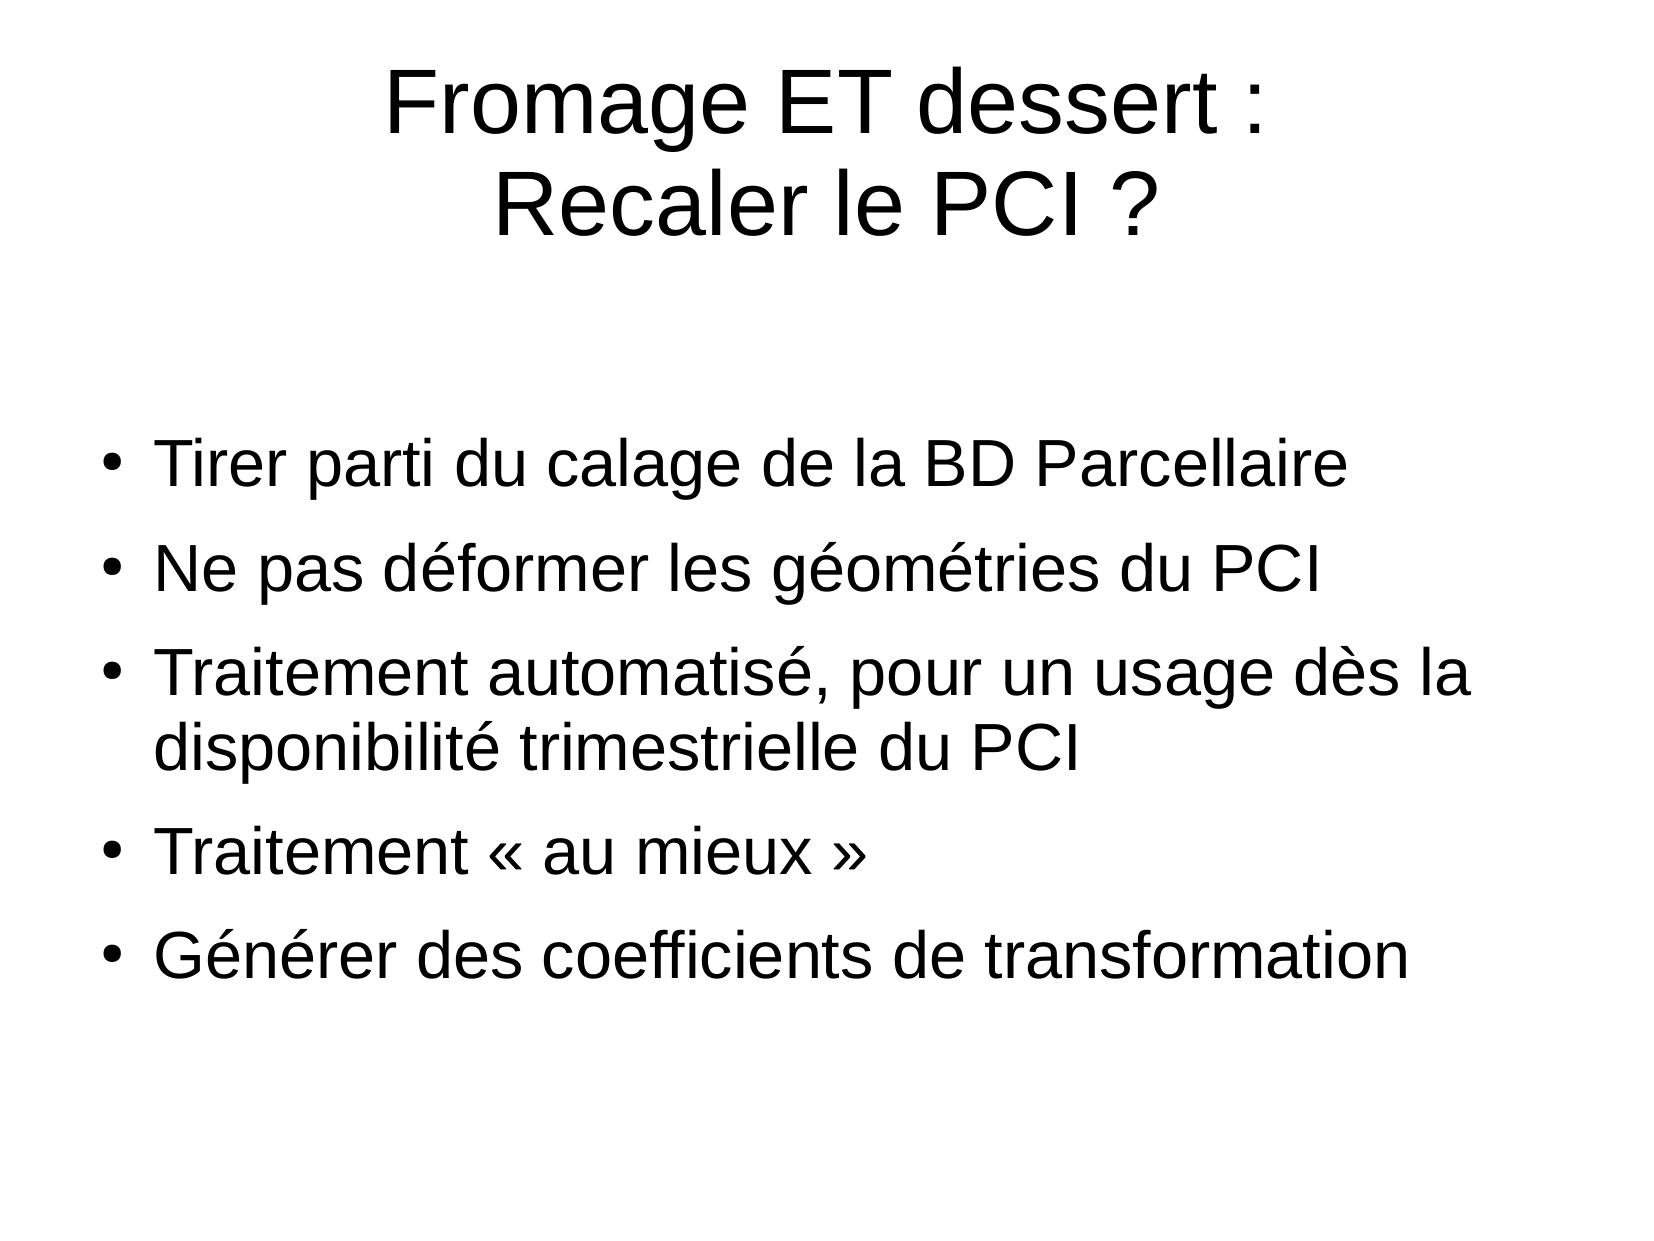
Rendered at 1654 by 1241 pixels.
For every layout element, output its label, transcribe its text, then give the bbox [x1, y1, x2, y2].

title Fromage ET dessert : Recaler le PCI ? [82, 49, 1571, 257]
list Tirer parti du calage de la BD Parcellaire Ne pas déformer les géométries du PCI Traitement automatisé, pour un usage dès la disponibilité trimestrielle du PCI Traitement « au mieux » Générer des coefficients de transformation [82, 426, 1571, 1146]
